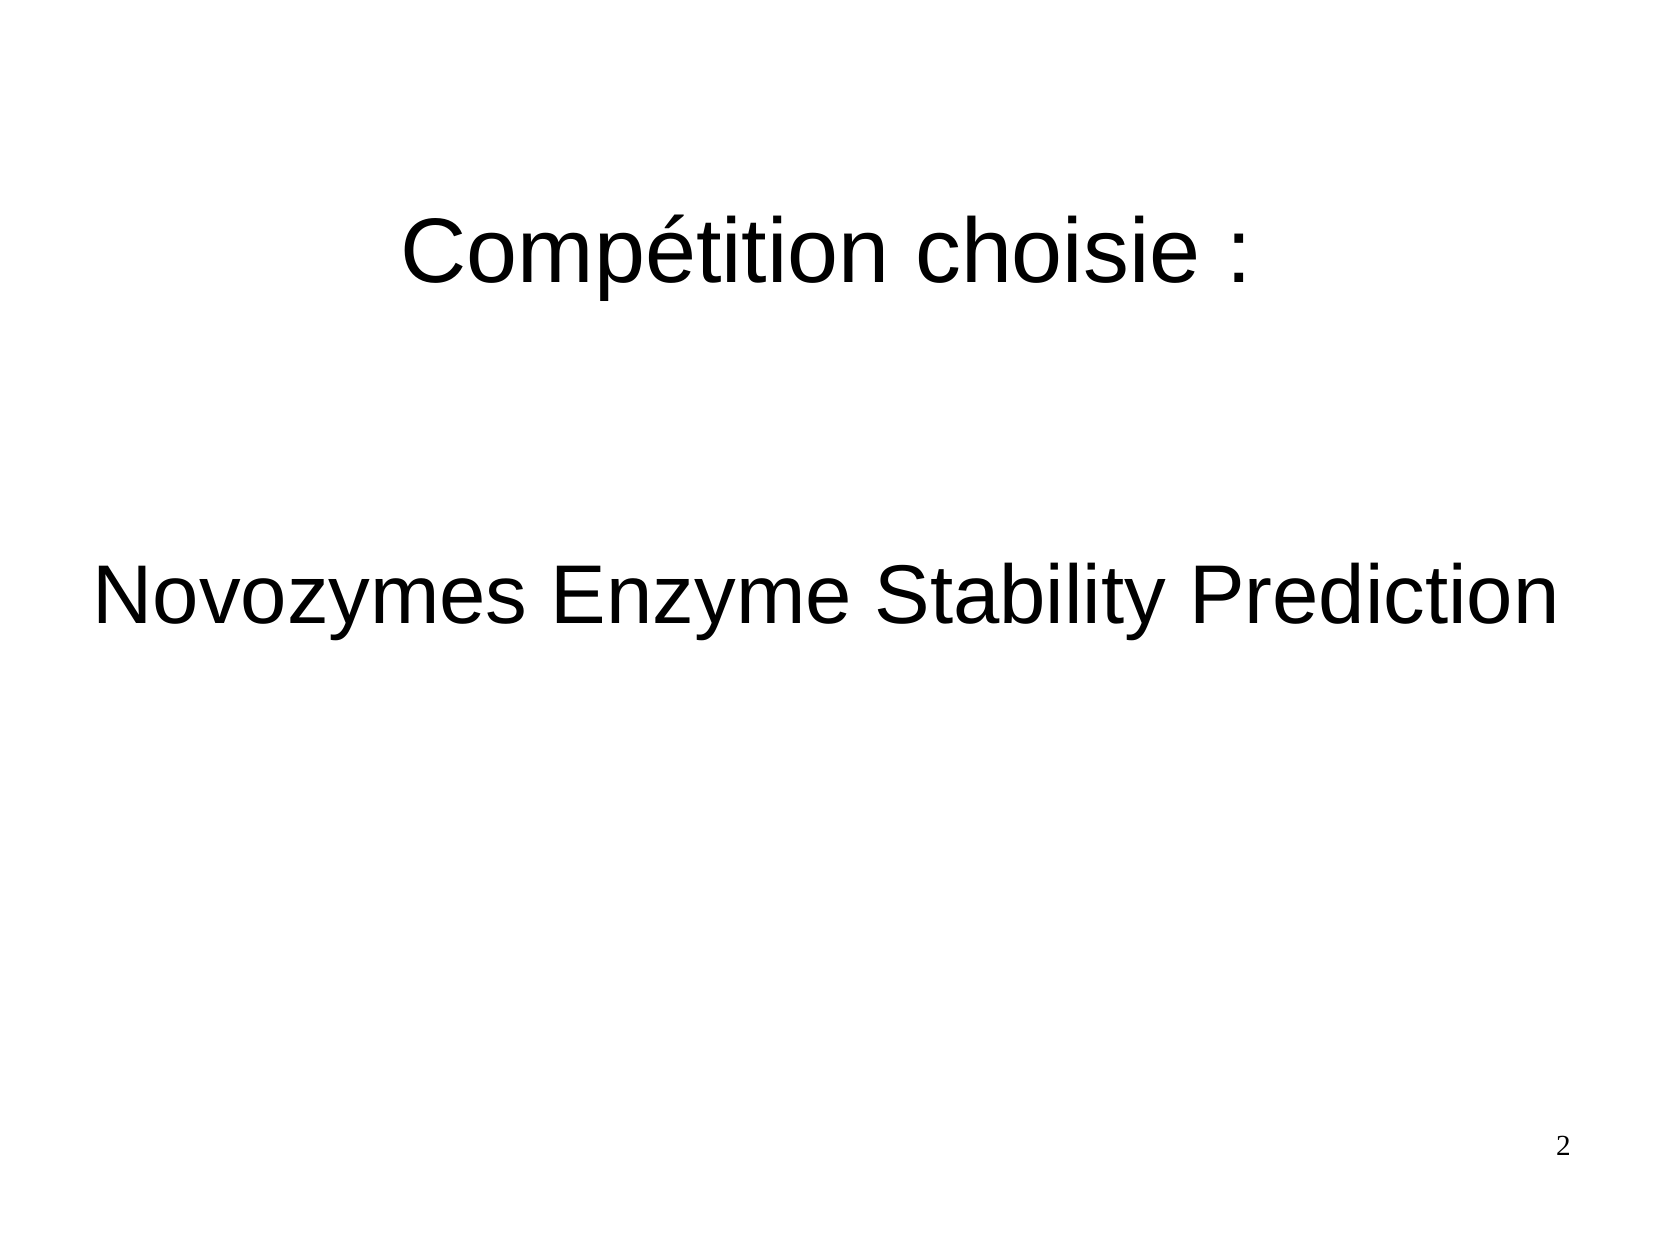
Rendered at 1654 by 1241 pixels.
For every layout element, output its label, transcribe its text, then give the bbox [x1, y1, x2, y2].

subtitle Novozymes Enzyme Stability Prediction [82, 355, 1571, 1004]
title Compétition choisie : [82, 147, 1571, 355]
